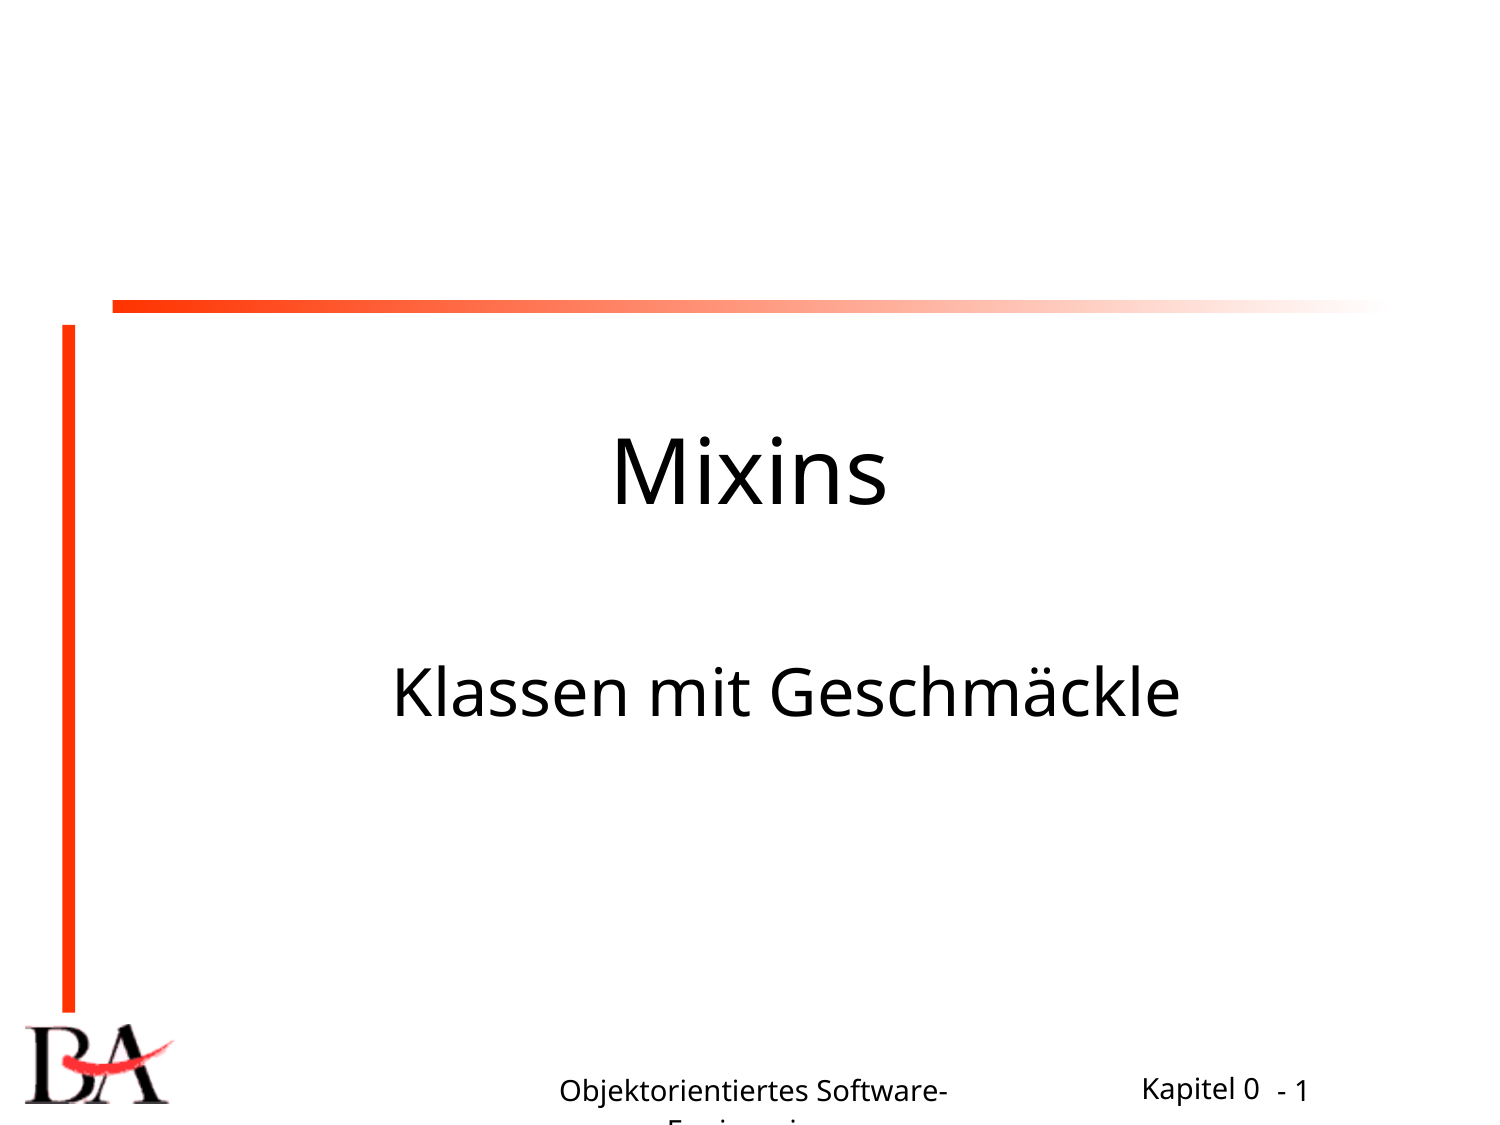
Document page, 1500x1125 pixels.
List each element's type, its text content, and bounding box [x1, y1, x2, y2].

subtitle Klassen mit Geschmäckle [225, 637, 1276, 926]
picture [24, 1024, 175, 1104]
title Mixins [112, 374, 1388, 563]
